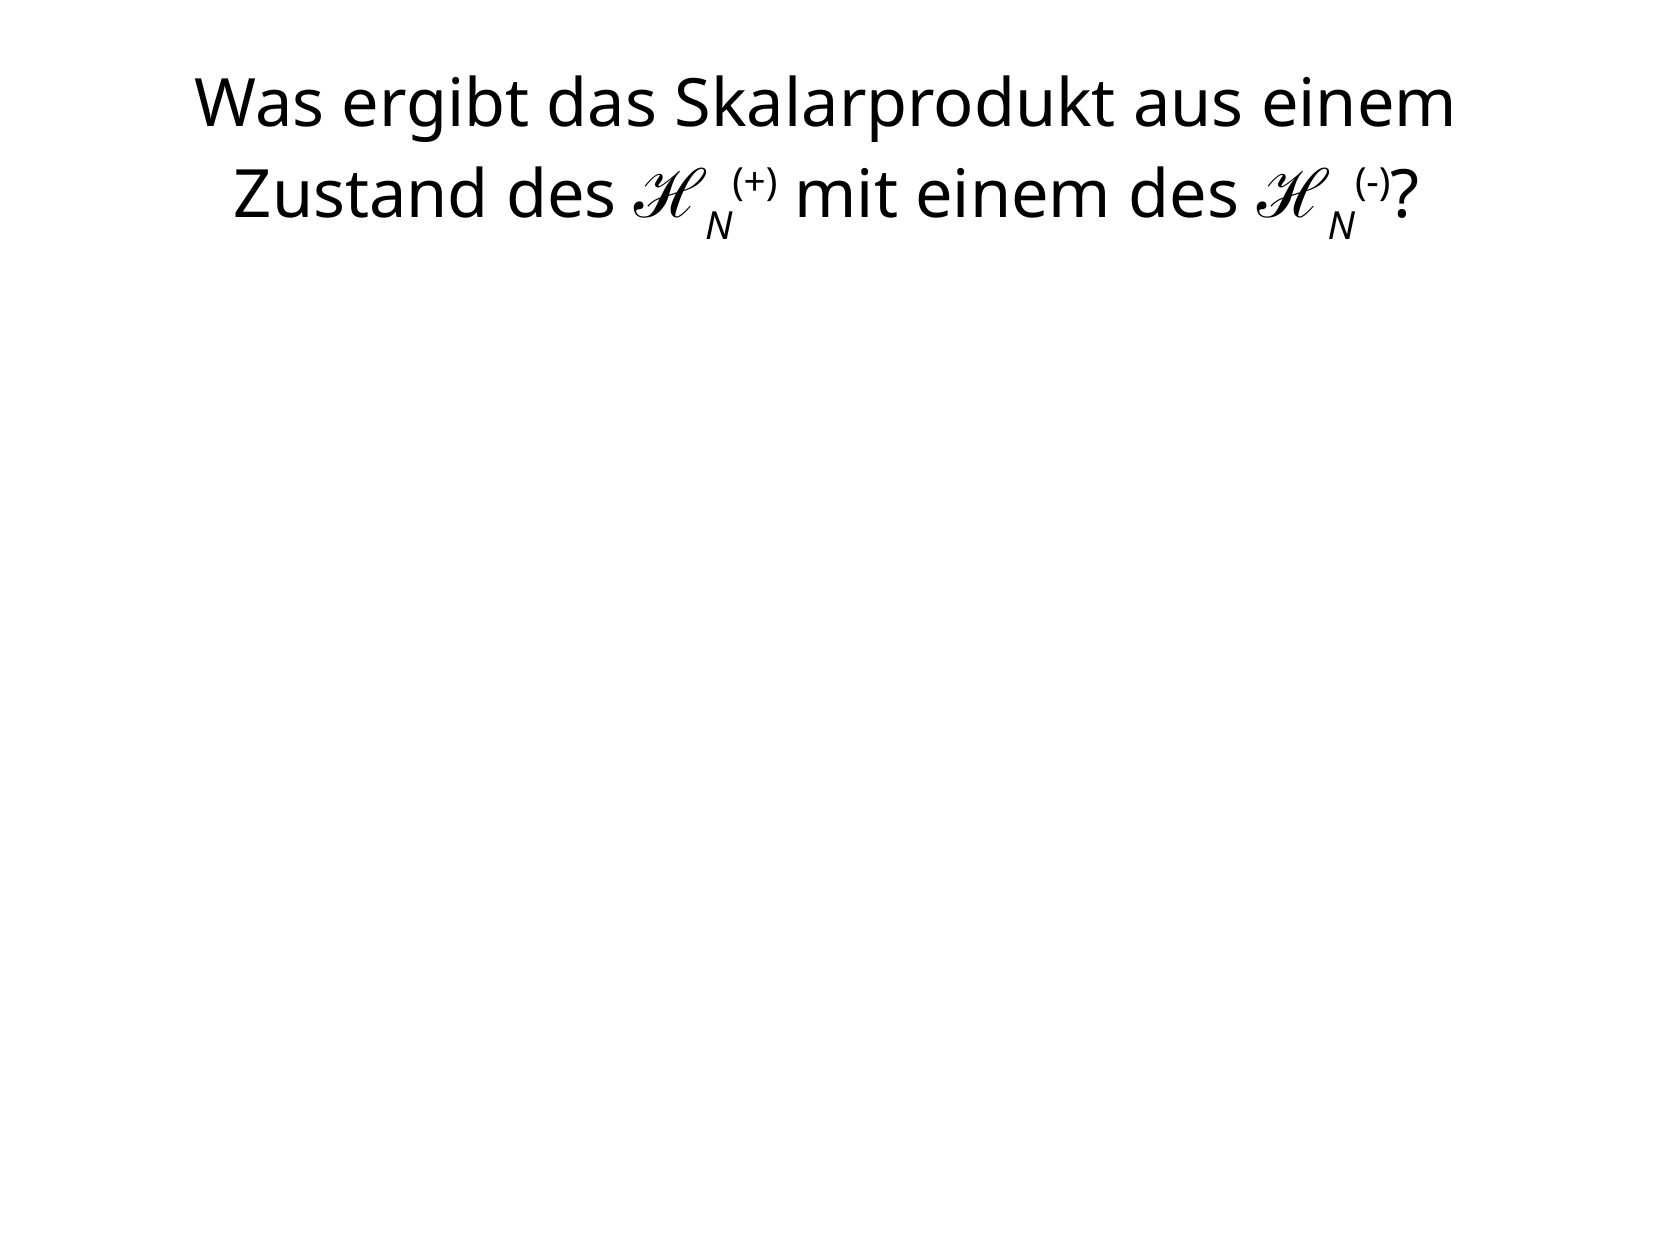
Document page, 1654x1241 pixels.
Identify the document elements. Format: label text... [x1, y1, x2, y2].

title Was ergibt das Skalarprodukt aus einem Zustand des ℋN(+) mit einem des ℋN(-)? [82, 49, 1571, 257]
